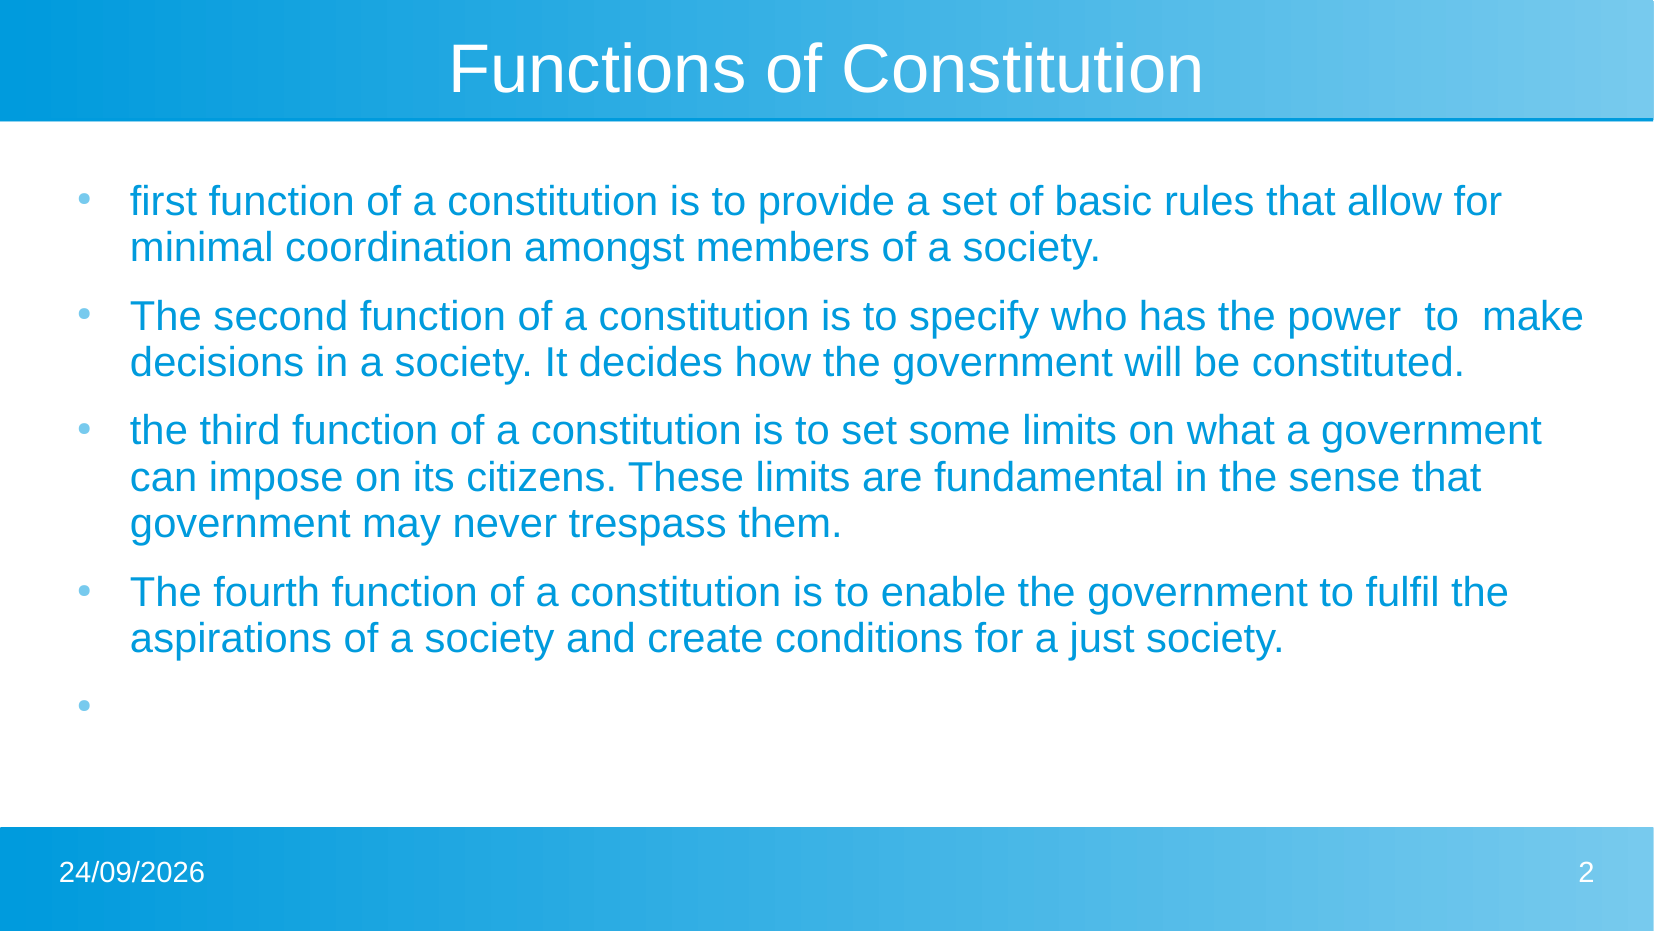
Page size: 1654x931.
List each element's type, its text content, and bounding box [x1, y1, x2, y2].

list first function of a constitution is to provide a set of basic rules that allow for minimal coordination amongst members of a society. The second function of a constitution is to specify who has the power to make decisions in a society. It decides how the government will be constituted. the third function of a constitution is to set some limits on what a government can impose on its citizens. These limits are fundamental in the sense that government may never trespass them. The fourth function of a constitution is to enable the government to fulfil the aspirations of a society and create conditions for a just society. [59, 177, 1595, 827]
title Functions of Constitution [59, 29, 1595, 108]
